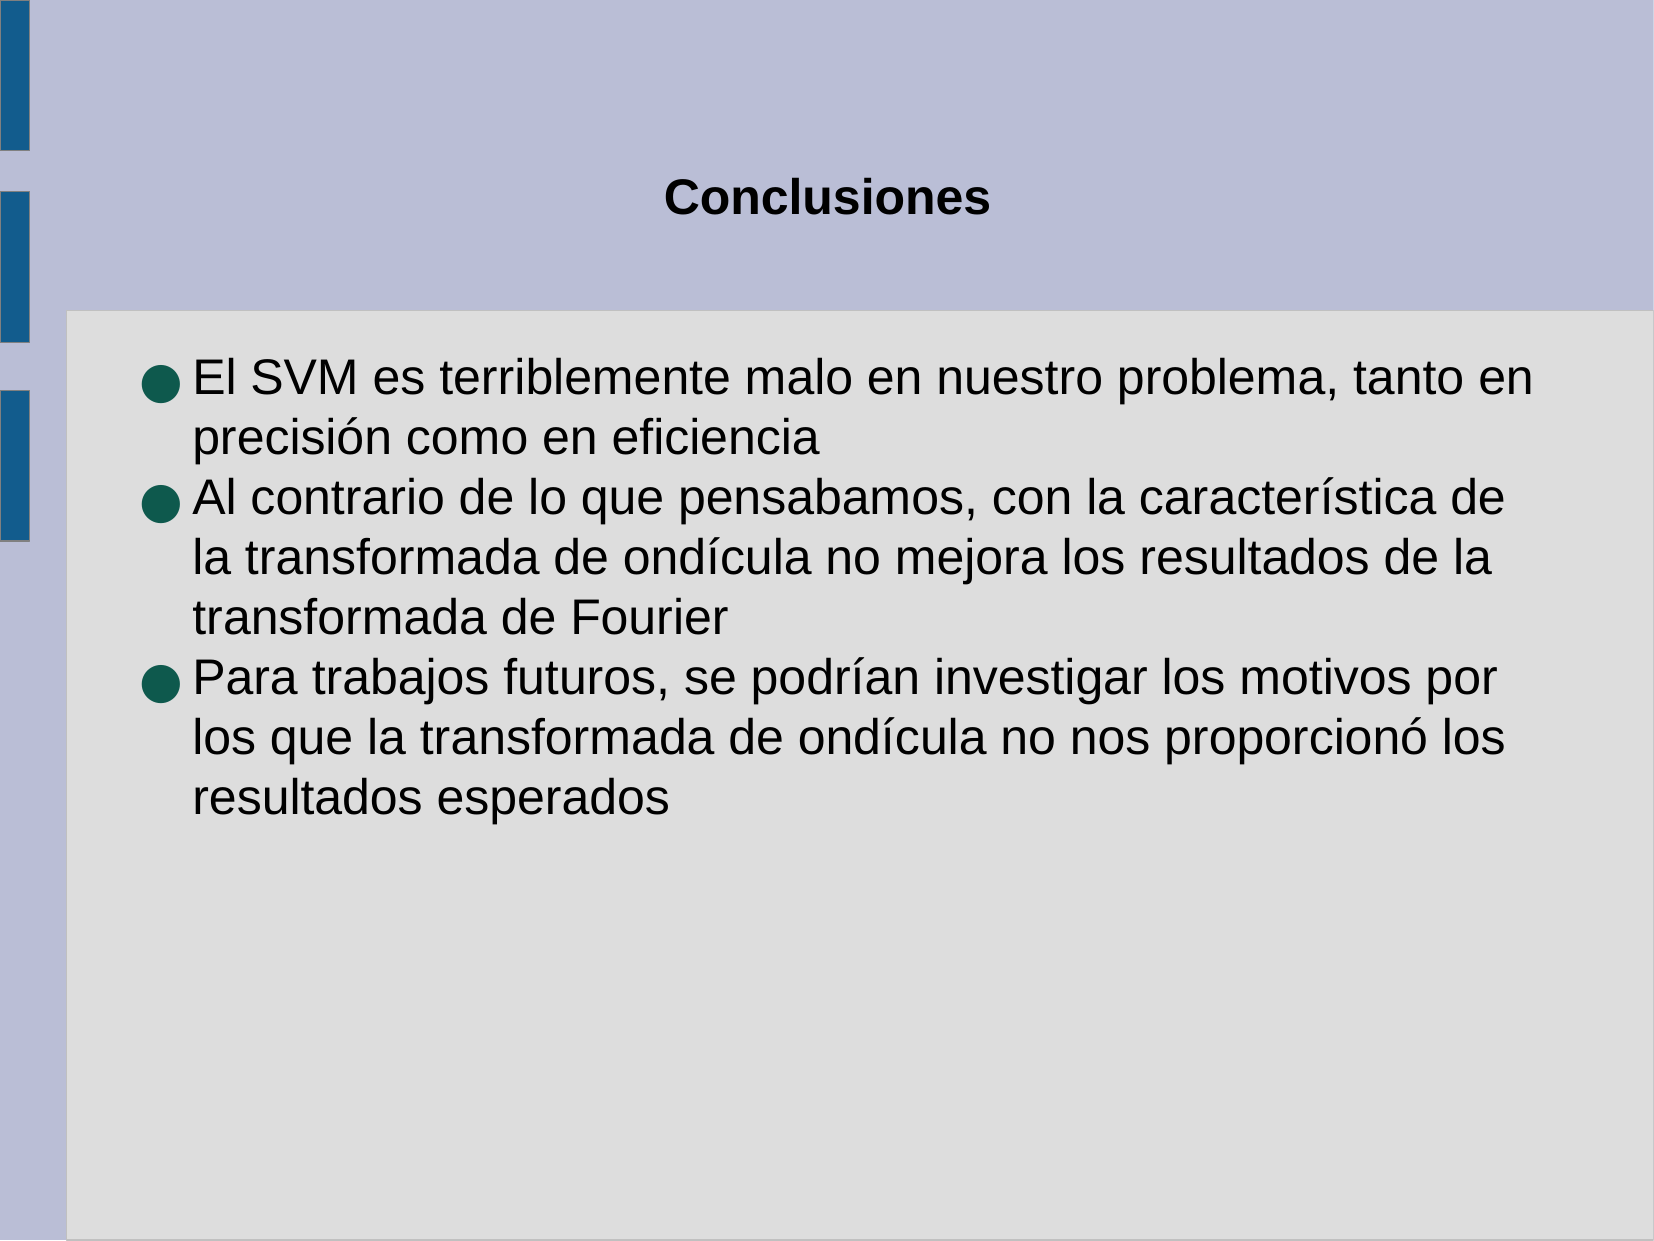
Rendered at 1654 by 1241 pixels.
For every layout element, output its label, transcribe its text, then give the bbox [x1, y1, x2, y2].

text_box El SVM es terriblemente malo en nuestro problema, tanto en precisión como en eficiencia Al contrario de lo que pensabamos, con la característica de la transformada de ondícula no mejora los resultados de la transformada de Fourier Para trabajos futuros, se podrían investigar los motivos por los que la transformada de ondícula no nos proporcionó los resultados esperados [121, 344, 1559, 1126]
text_box Conclusiones [121, 91, 1534, 299]
